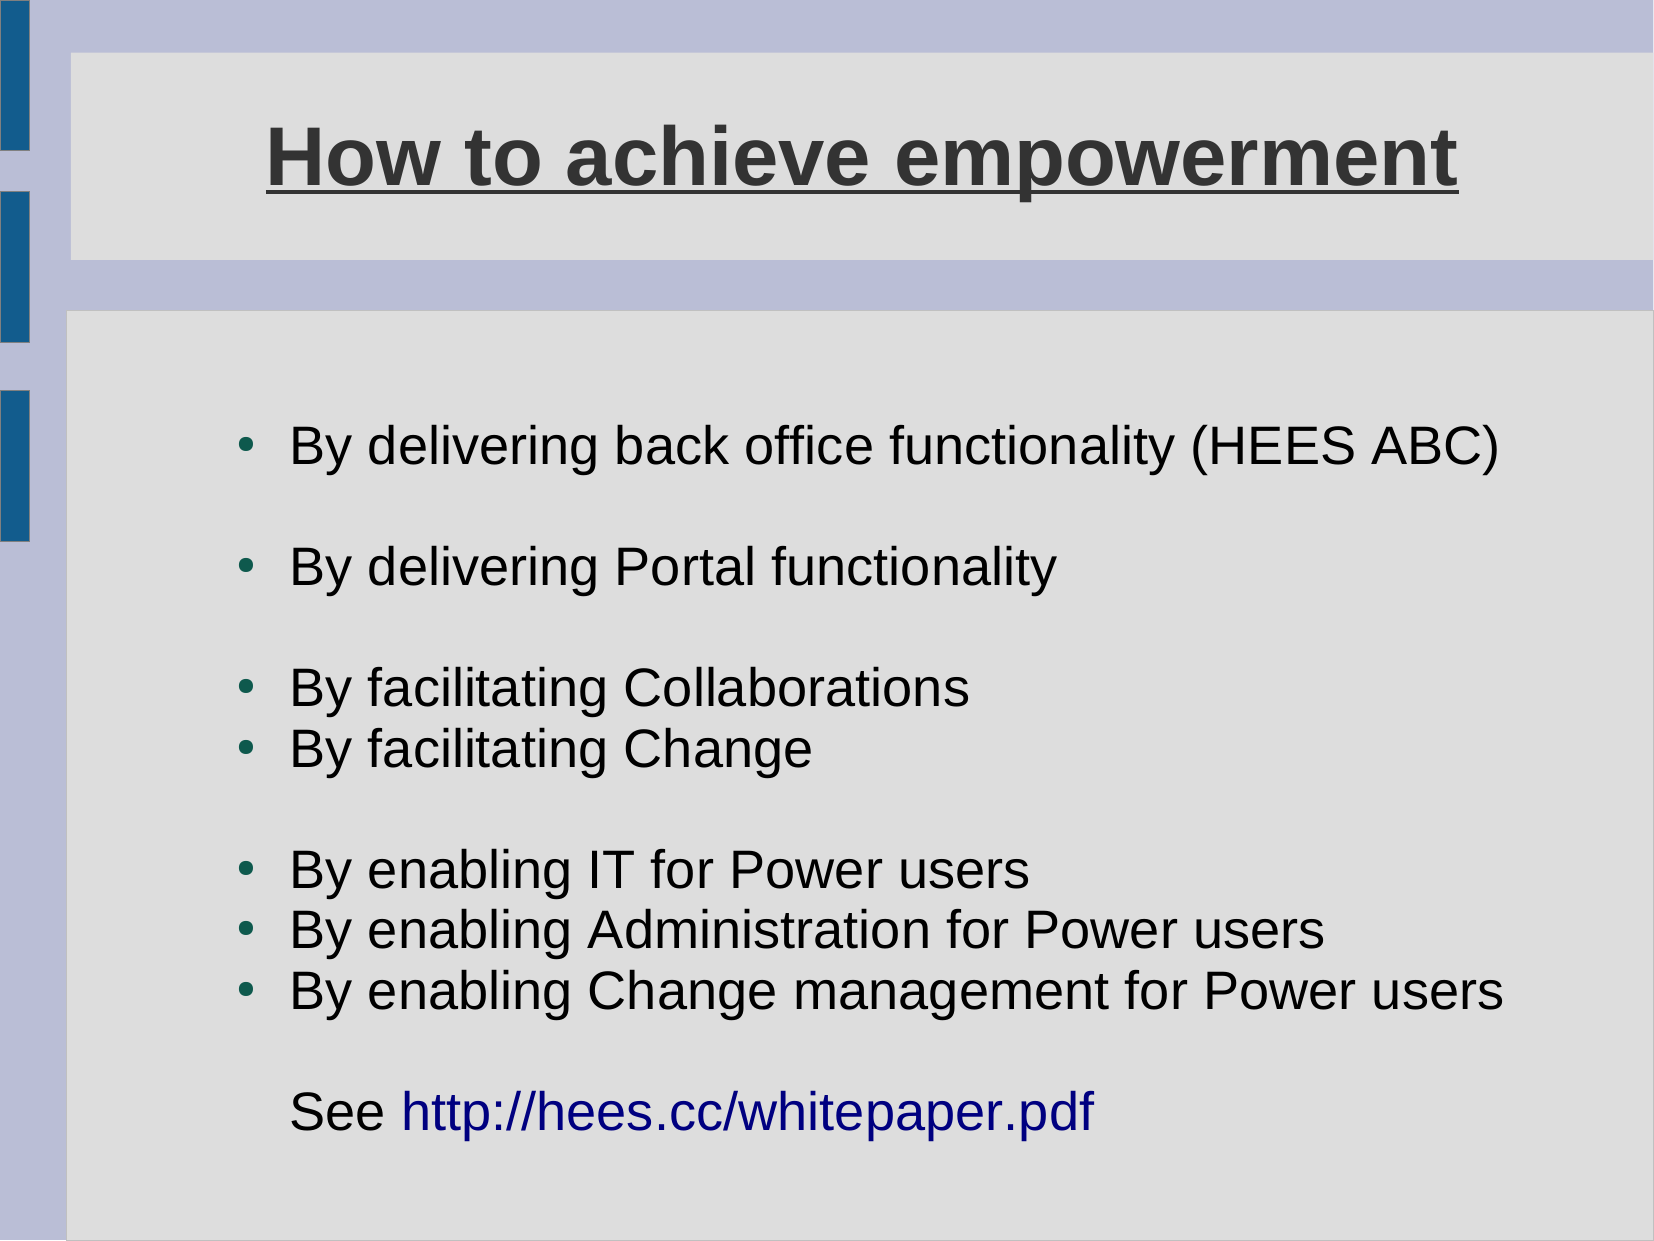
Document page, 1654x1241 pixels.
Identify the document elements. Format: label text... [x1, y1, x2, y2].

title How to achieve empowerment [70, 52, 1654, 260]
list By delivering back office functionality (HEES ABC) By delivering Portal functionality By facilitating Collaborations By facilitating Change By enabling IT for Power users By enabling Administration for Power users By enabling Change management for Power users See http://hees.cc/whitepaper.pdf [218, 415, 1577, 1241]
